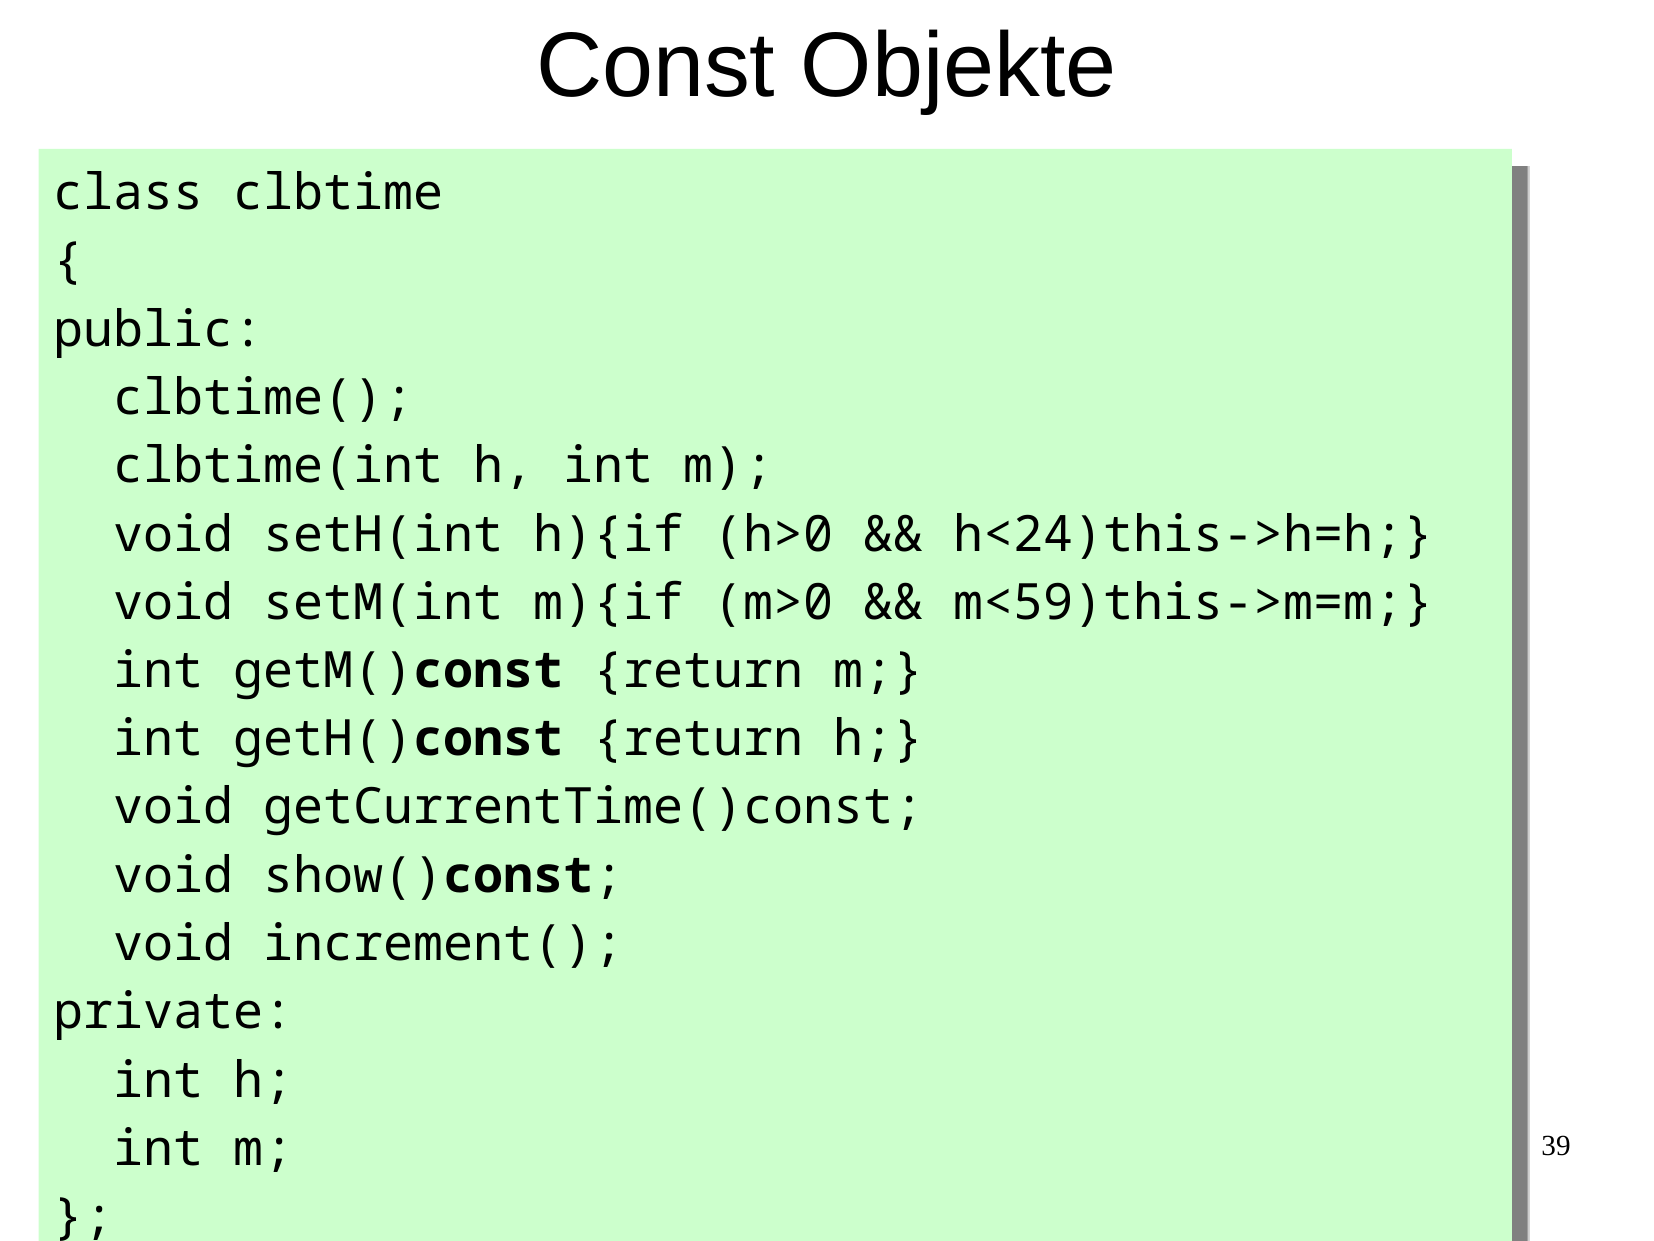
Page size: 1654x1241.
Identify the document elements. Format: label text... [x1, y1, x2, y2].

title Const Objekte [82, 0, 1571, 168]
text_box class clbtime { public: clbtime(); clbtime(int h, int m); void setH(int h){if (h>0 && h<24)this->h=h;} void setM(int m){if (m>0 && m<59)this->m=m;} int getM()const {return m;} int getH()const {return h;} void getCurrentTime()const; void show()const; void increment(); private: int h; int m; }; [38, 148, 1512, 1193]
